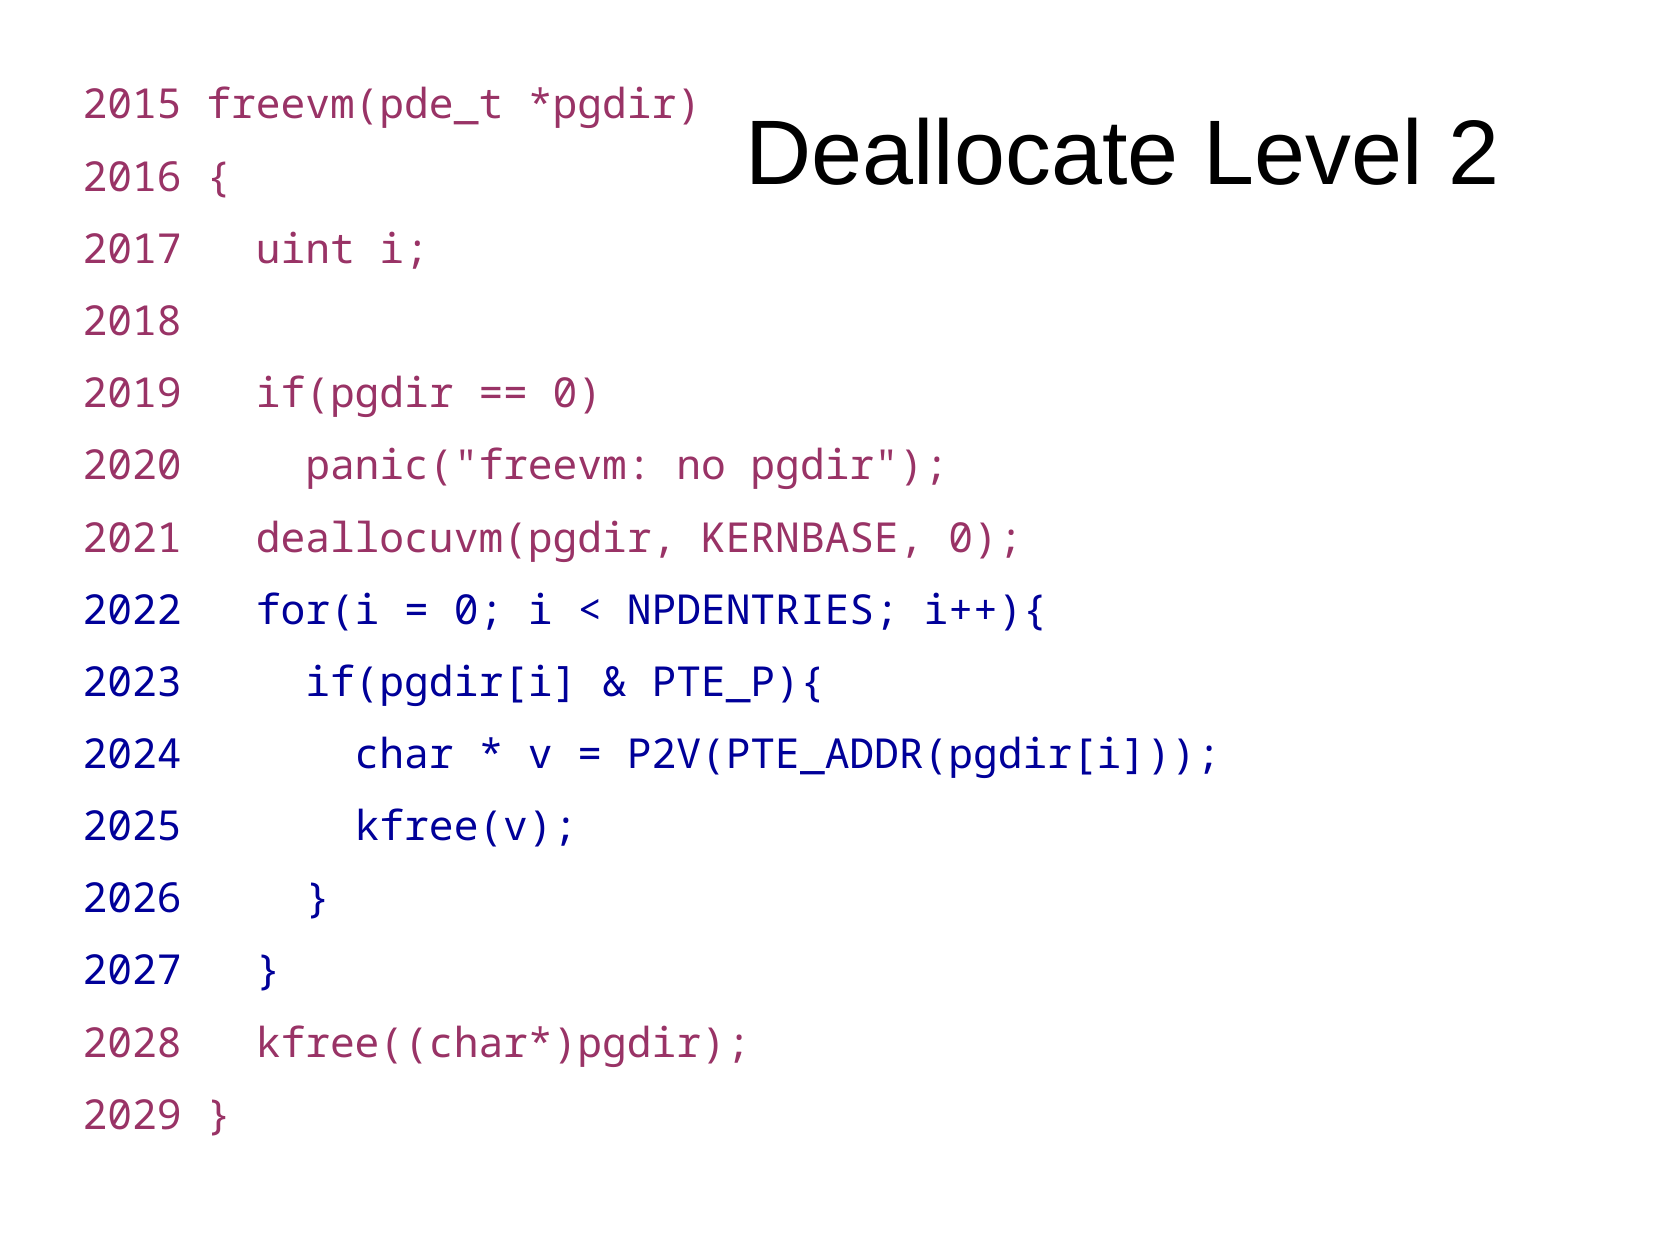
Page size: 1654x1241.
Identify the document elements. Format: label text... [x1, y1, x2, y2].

title Deallocate Level 2 [675, 49, 1571, 257]
list 2015 freevm(pde_t *pgdir) 2016 { 2017 uint i; 2018 2019 if(pgdir == 0) 2020 panic("freevm: no pgdir"); 2021 deallocuvm(pgdir, KERNBASE, 0); 2022 for(i = 0; i < NPDENTRIES; i++){ 2023 if(pgdir[i] & PTE_P){ 2024 char * v = P2V(PTE_ADDR(pgdir[i])); 2025 kfree(v); 2026 } 2027 } 2028 kfree((char*)pgdir); 2029 } [82, 75, 1571, 1163]
